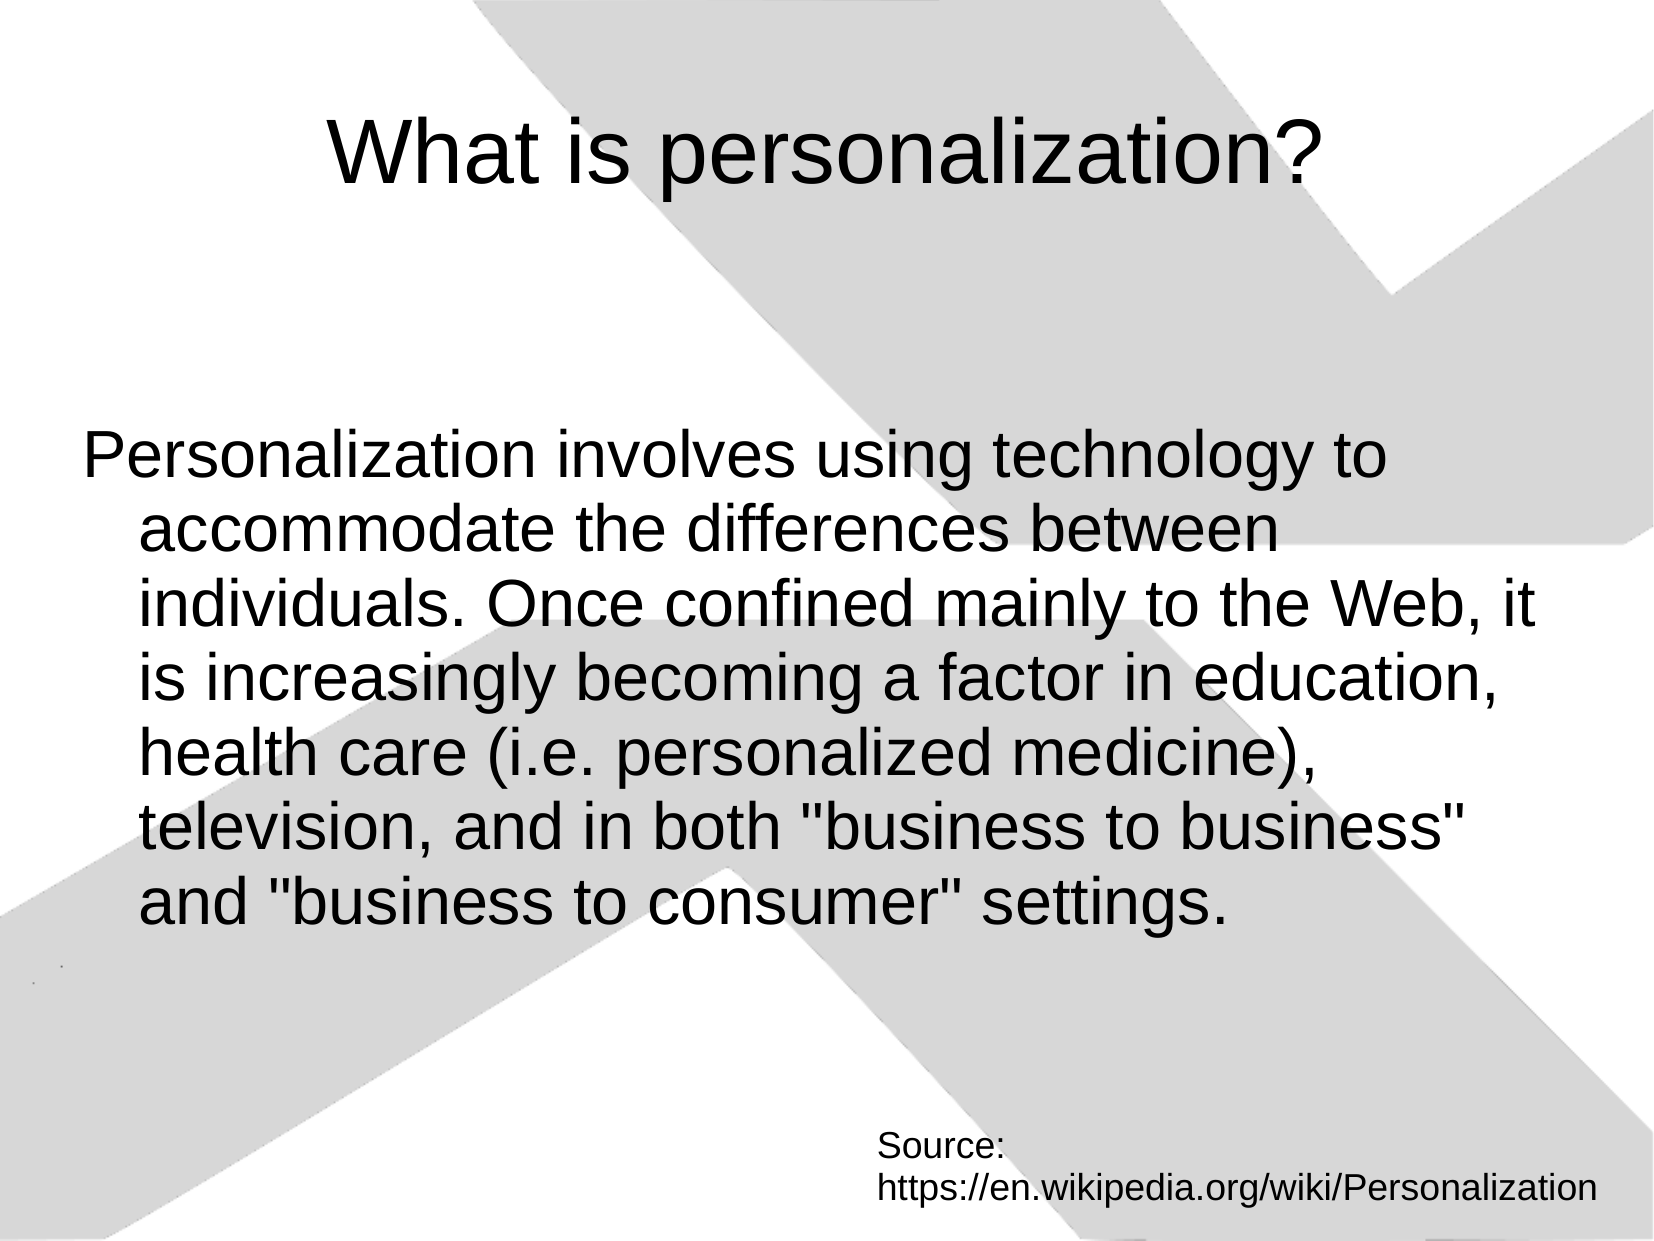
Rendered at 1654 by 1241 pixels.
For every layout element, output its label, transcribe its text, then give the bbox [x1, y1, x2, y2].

title What is personalization? [82, 49, 1571, 257]
text_box Source: https://en.wikipedia.org/wiki/Personalization [862, 1118, 1616, 1217]
picture [0, 0, 1654, 1241]
list Personalization involves using technology to accommodate the differences between individuals. Once confined mainly to the Web, it is increasingly becoming a factor in education, health care (i.e. personalized medicine), television, and in both "business to business" and "business to consumer" settings. [82, 413, 1571, 1109]
